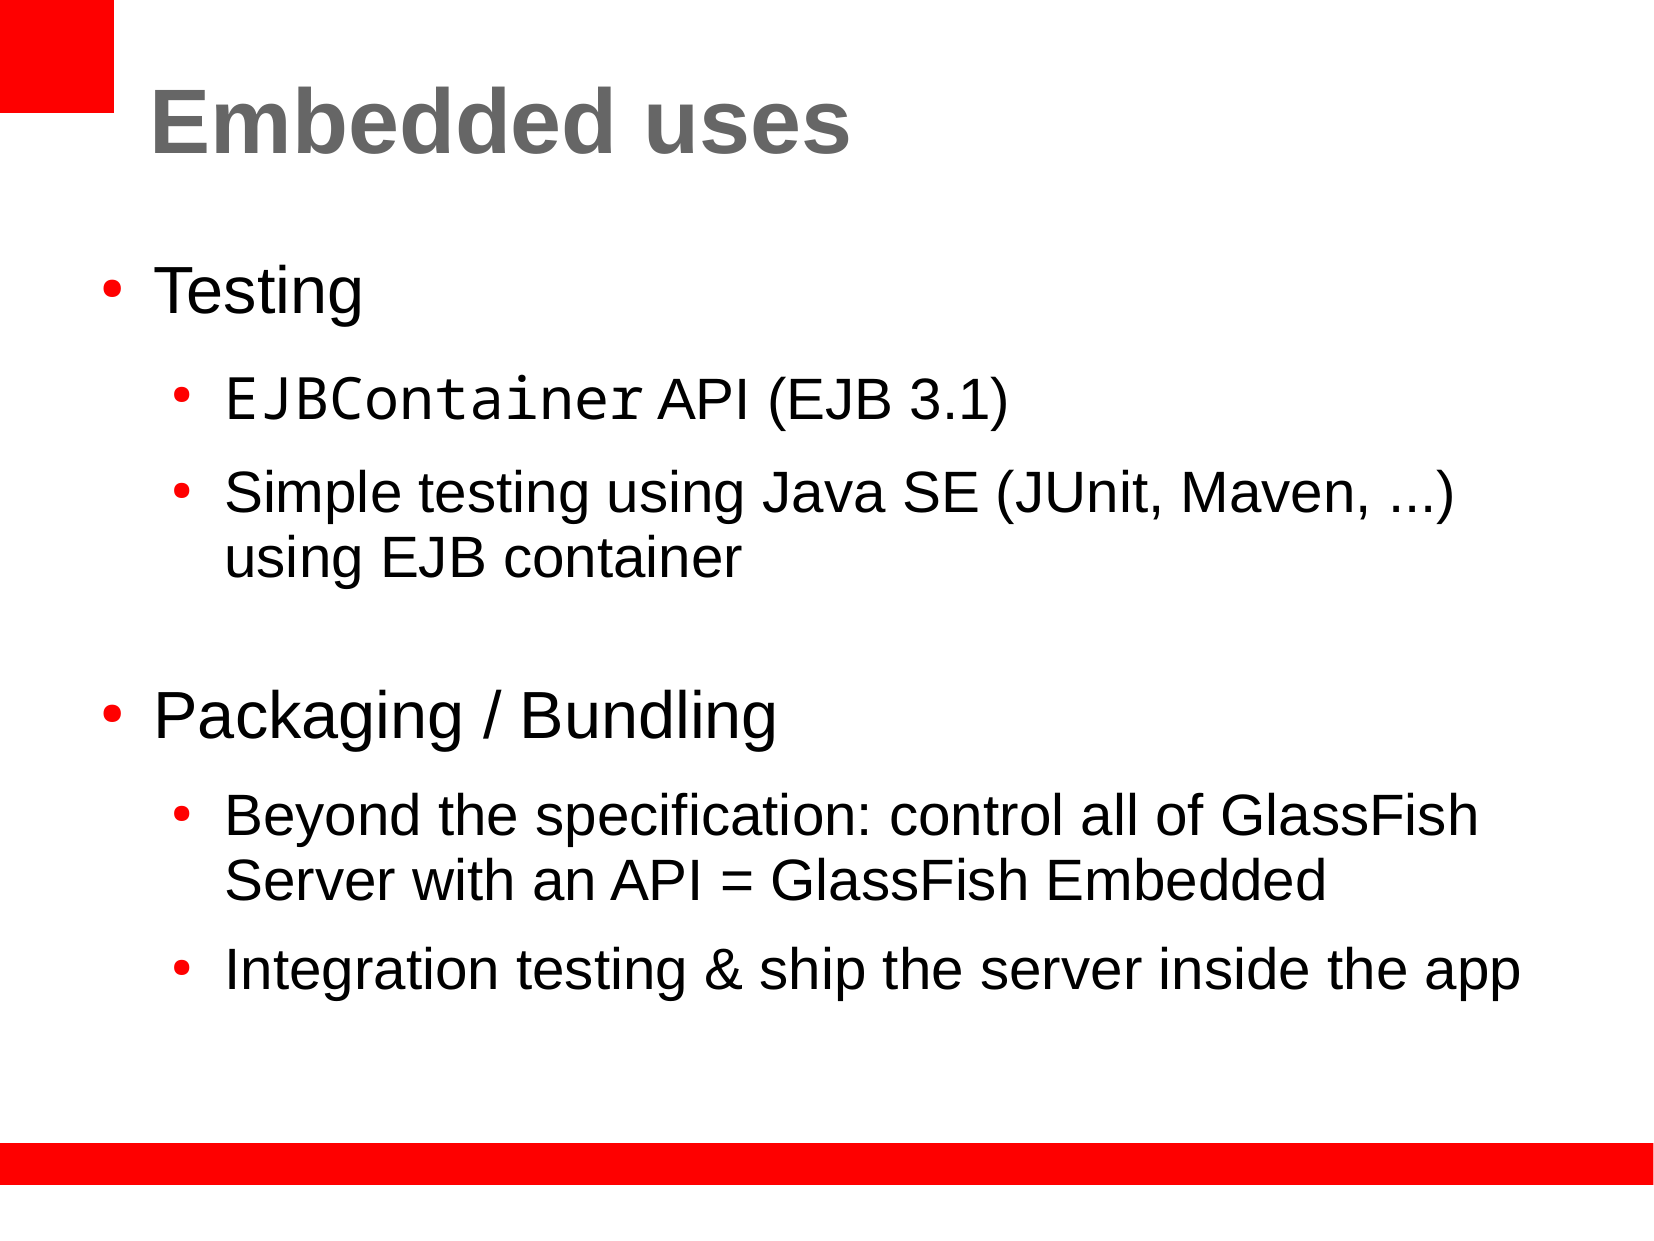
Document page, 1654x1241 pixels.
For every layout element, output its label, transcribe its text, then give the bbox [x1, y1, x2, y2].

picture [0, 1143, 1654, 1185]
list Testing EJBContainer API (EJB 3.1) Simple testing using Java SE (JUnit, Maven, ...) using EJB container Packaging / Bundling Beyond the specification: control all of GlassFish Server with an API = GlassFish Embedded Integration testing & ship the server inside the app [82, 252, 1571, 1109]
title Embedded uses [149, 31, 1595, 212]
picture [0, 0, 114, 113]
